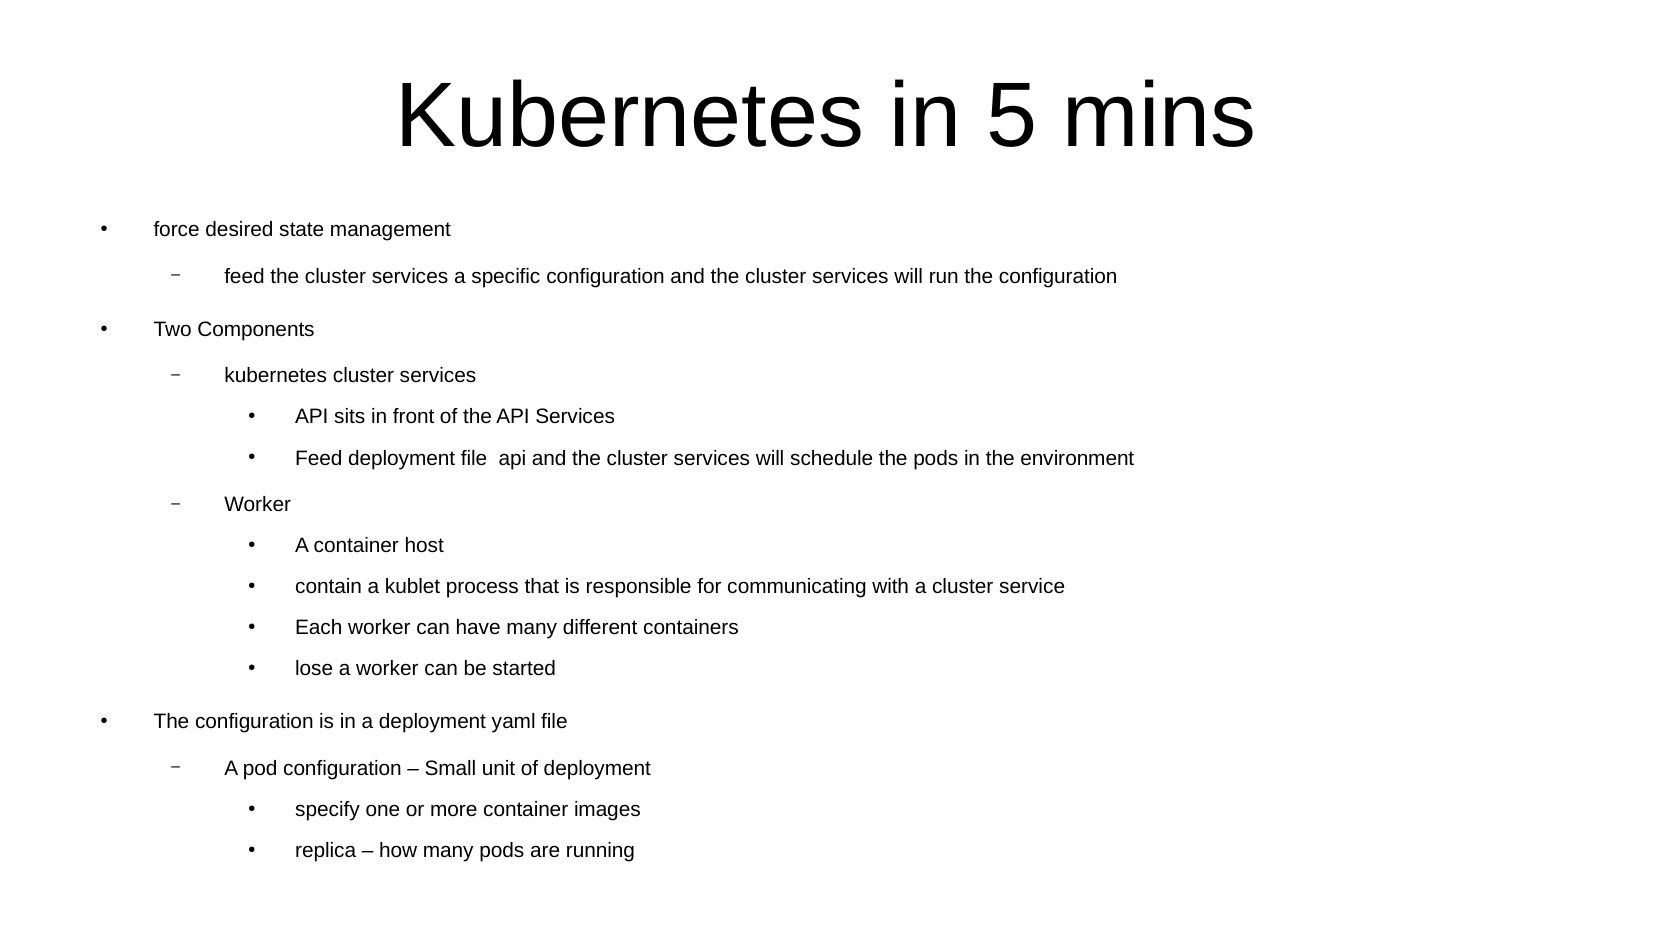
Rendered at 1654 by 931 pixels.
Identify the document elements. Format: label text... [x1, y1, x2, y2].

list force desired state management feed the cluster services a specific configuration and the cluster services will run the configuration Two Components kubernetes cluster services API sits in front of the API Services Feed deployment file api and the cluster services will schedule the pods in the environment Worker A container host contain a kublet process that is responsible for communicating with a cluster service Each worker can have many different containers lose a worker can be started The configuration is in a deployment yaml file A pod configuration – Small unit of deployment specify one or more container images replica – how many pods are running [82, 217, 1636, 916]
title Kubernetes in 5 mins [82, 37, 1571, 193]
